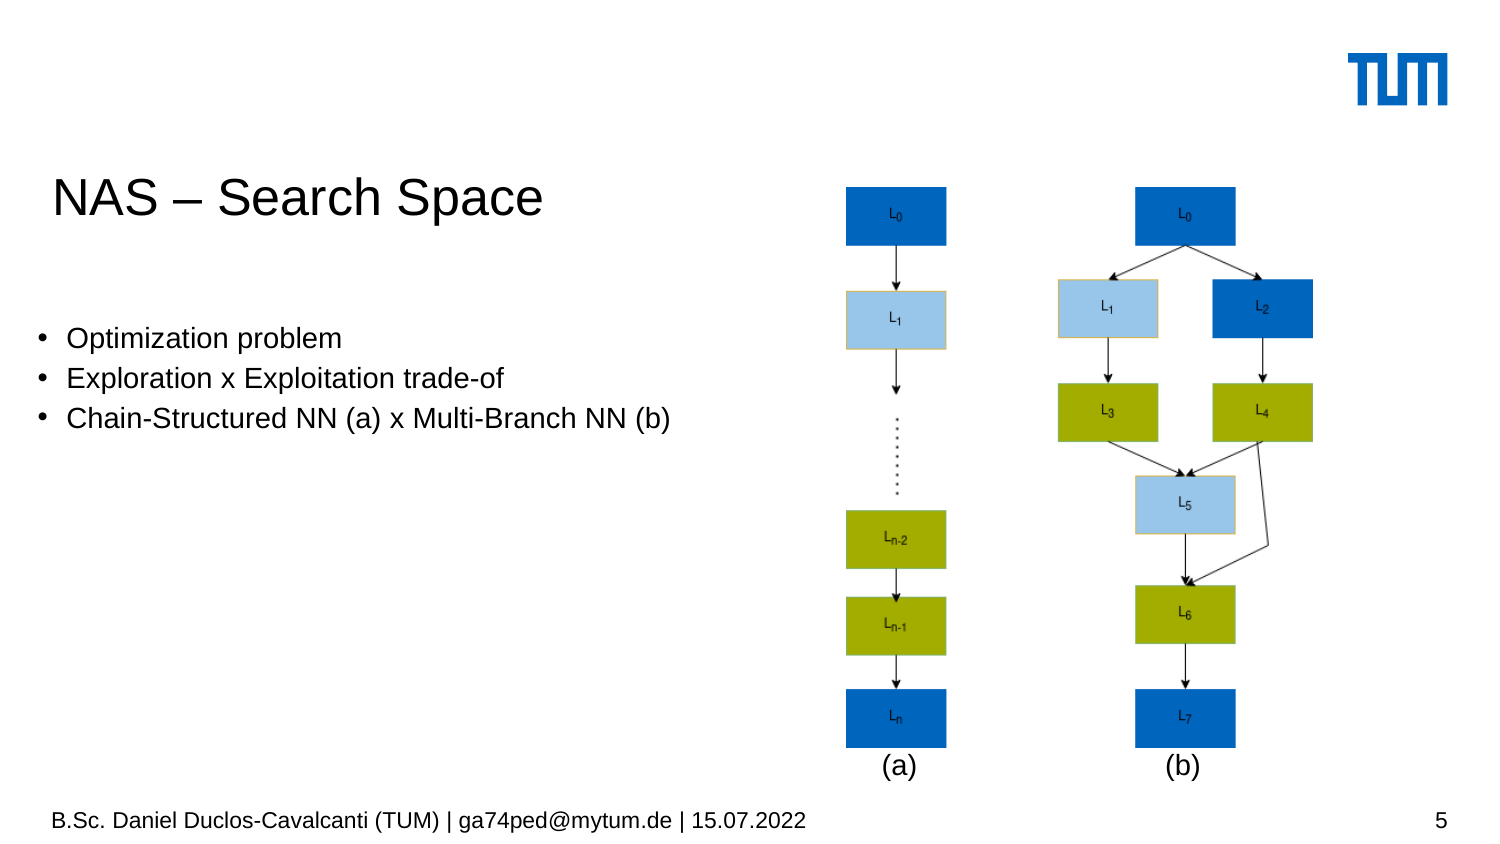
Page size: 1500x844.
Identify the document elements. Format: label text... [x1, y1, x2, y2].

list Optimization problem Exploration x Exploitation trade-of Chain-Structured NN (a) x Multi-Branch NN (b) [37, 279, 713, 451]
footer B.Sc. Daniel Duclos-Cavalcanti (TUM) | ga74ped@mytum.de | 15.07.2022 [51, 796, 1112, 842]
title NAS – Search Space [52, 159, 1449, 227]
picture [846, 187, 1313, 748]
slide_number <number> [1112, 796, 1448, 842]
list (b) [1136, 706, 1212, 832]
list (a) [852, 706, 928, 832]
